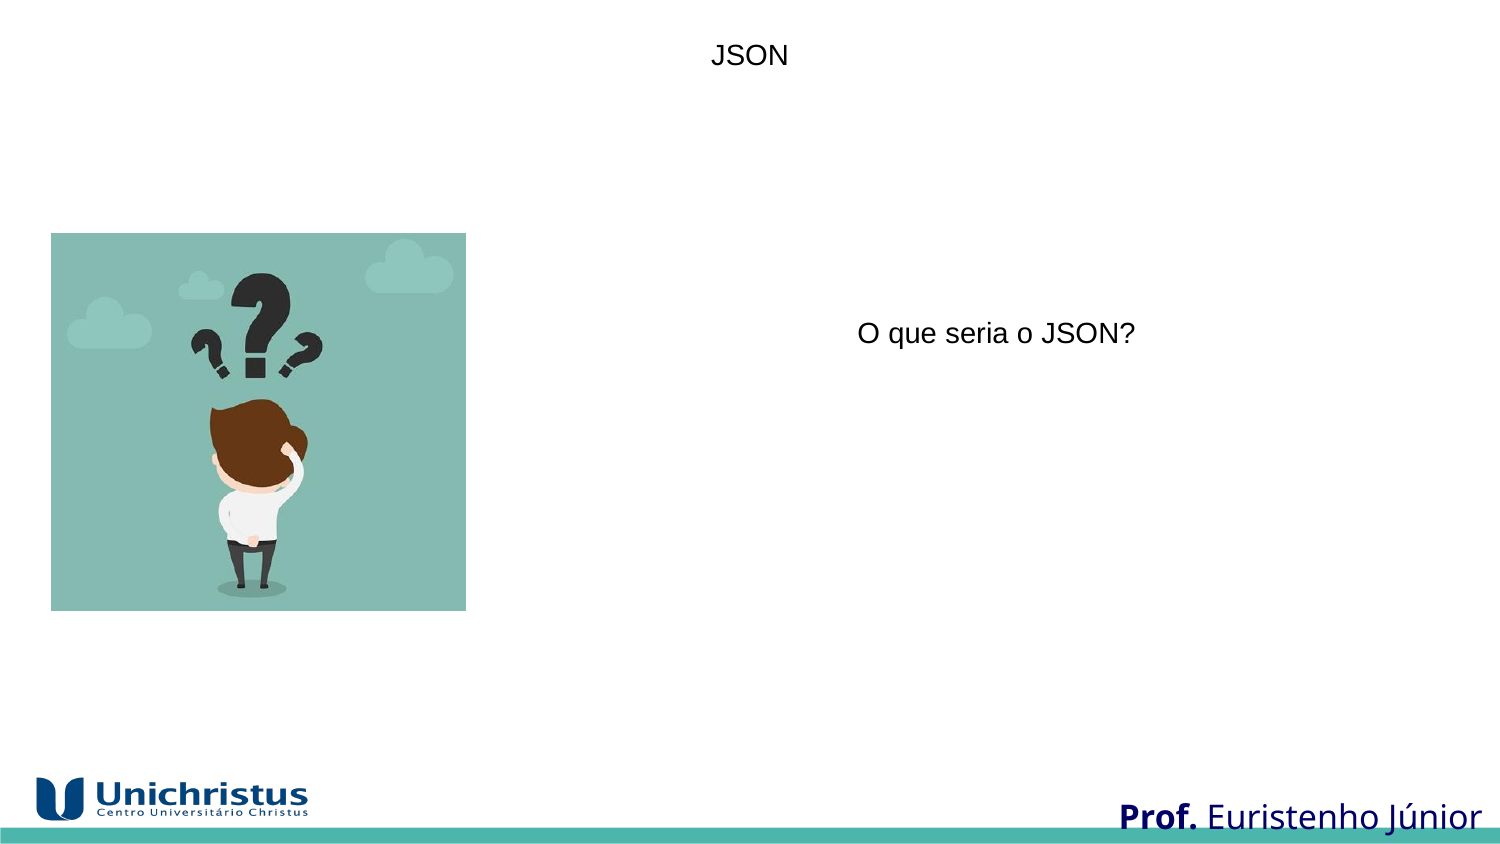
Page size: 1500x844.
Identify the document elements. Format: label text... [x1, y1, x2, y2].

picture [51, 233, 466, 611]
picture [32, 775, 312, 822]
title JSON [51, 20, 1449, 137]
list O que seria o JSON? [544, 152, 1449, 750]
